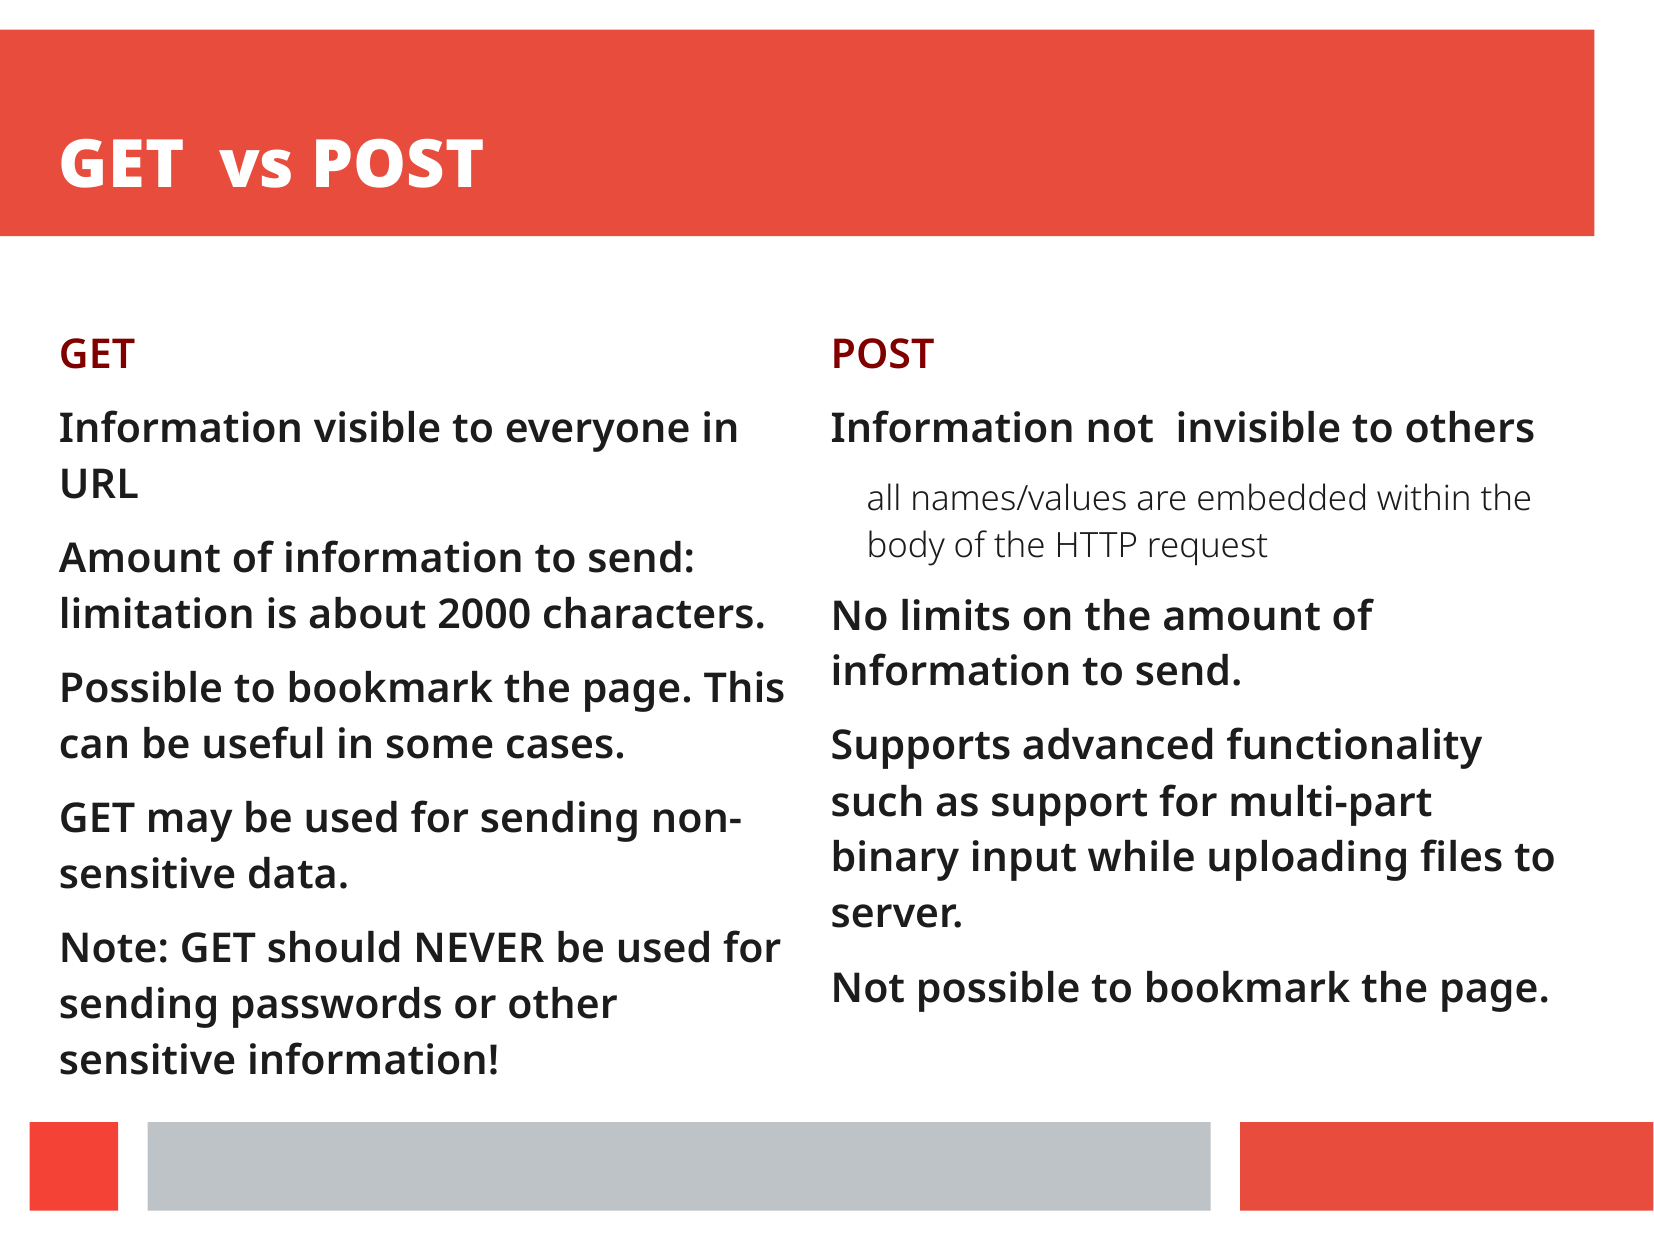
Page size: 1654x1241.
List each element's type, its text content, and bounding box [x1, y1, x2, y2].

list GET Information visible to everyone in URL Amount of information to send: limitation is about 2000 characters. Possible to bookmark the page. This can be useful in some cases. GET may be used for sending non-sensitive data. Note: GET should NEVER be used for sending passwords or other sensitive information! [59, 324, 794, 1093]
list POST Information not invisible to others all names/values are embedded within the body of the HTTP request No limits on the amount of information to send. Supports advanced functionality such as support for multi-part binary input while uploading files to server. Not possible to bookmark the page. [830, 324, 1566, 1093]
title GET vs POST [59, 59, 1595, 207]
